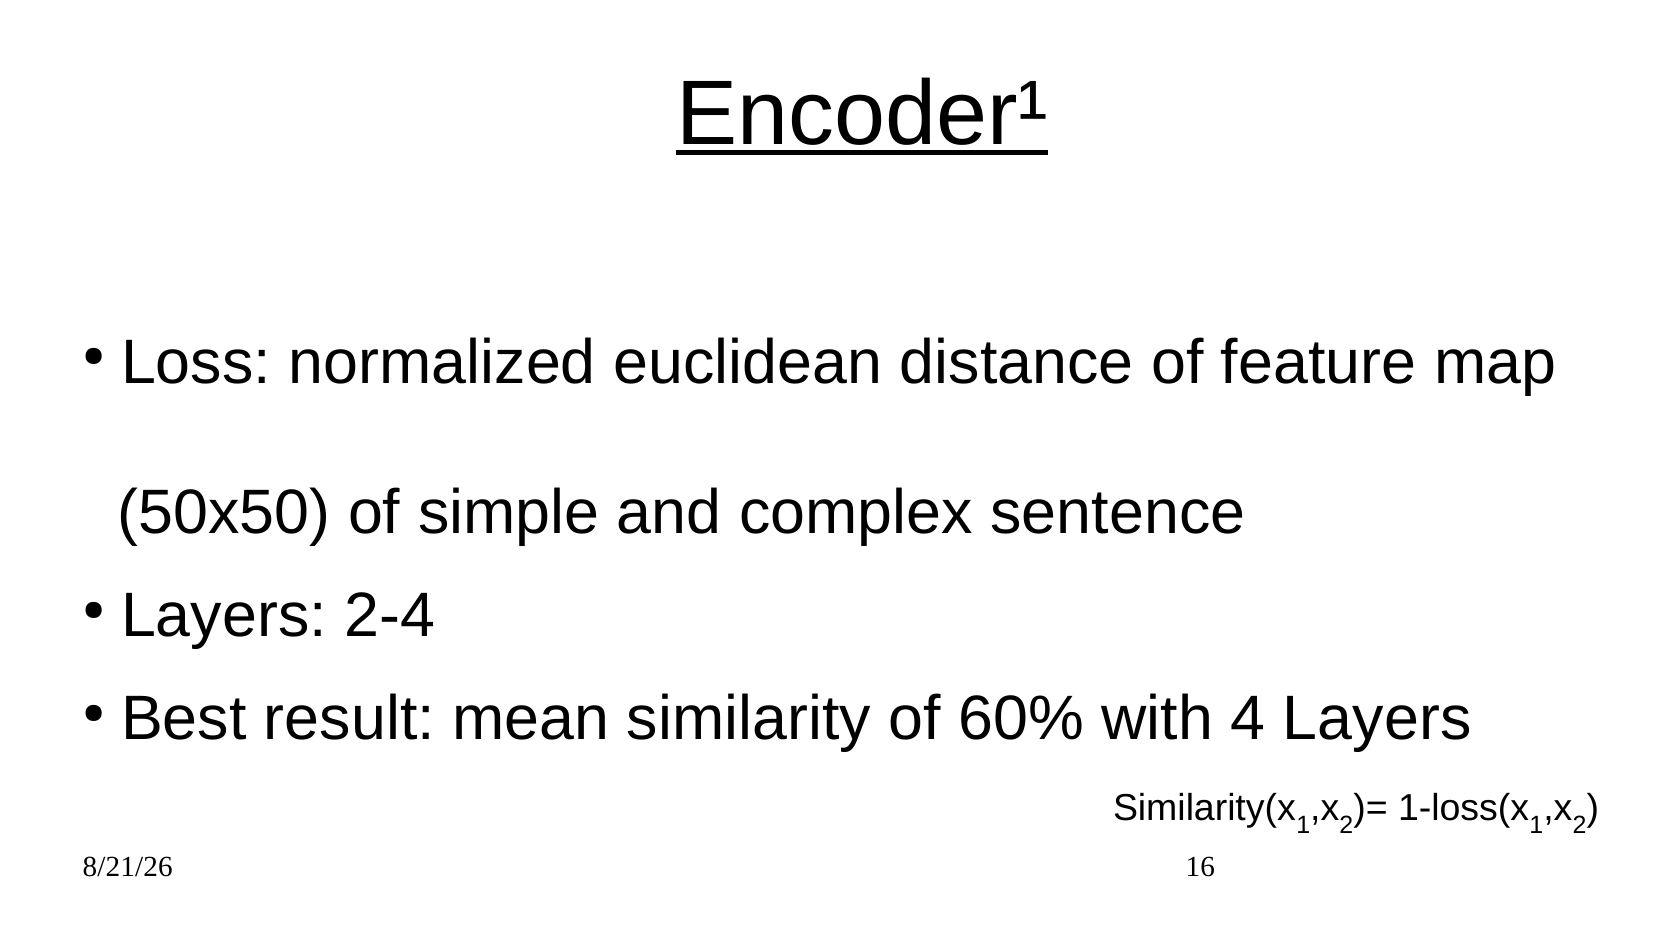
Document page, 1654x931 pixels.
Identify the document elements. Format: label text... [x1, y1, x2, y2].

list Loss: normalized euclidean distance of feature map (50x50) of simple and complex sentence Layers: 2-4 Best result: mean similarity of 60% with 4 Layers [82, 217, 1571, 758]
text_box Encoder¹ [661, 54, 1028, 177]
text_box [1185, 847, 1571, 912]
text_box Similarity(x1,x2)= 1-loss(x1,x2) [1098, 779, 1619, 846]
text_box [82, 847, 468, 912]
